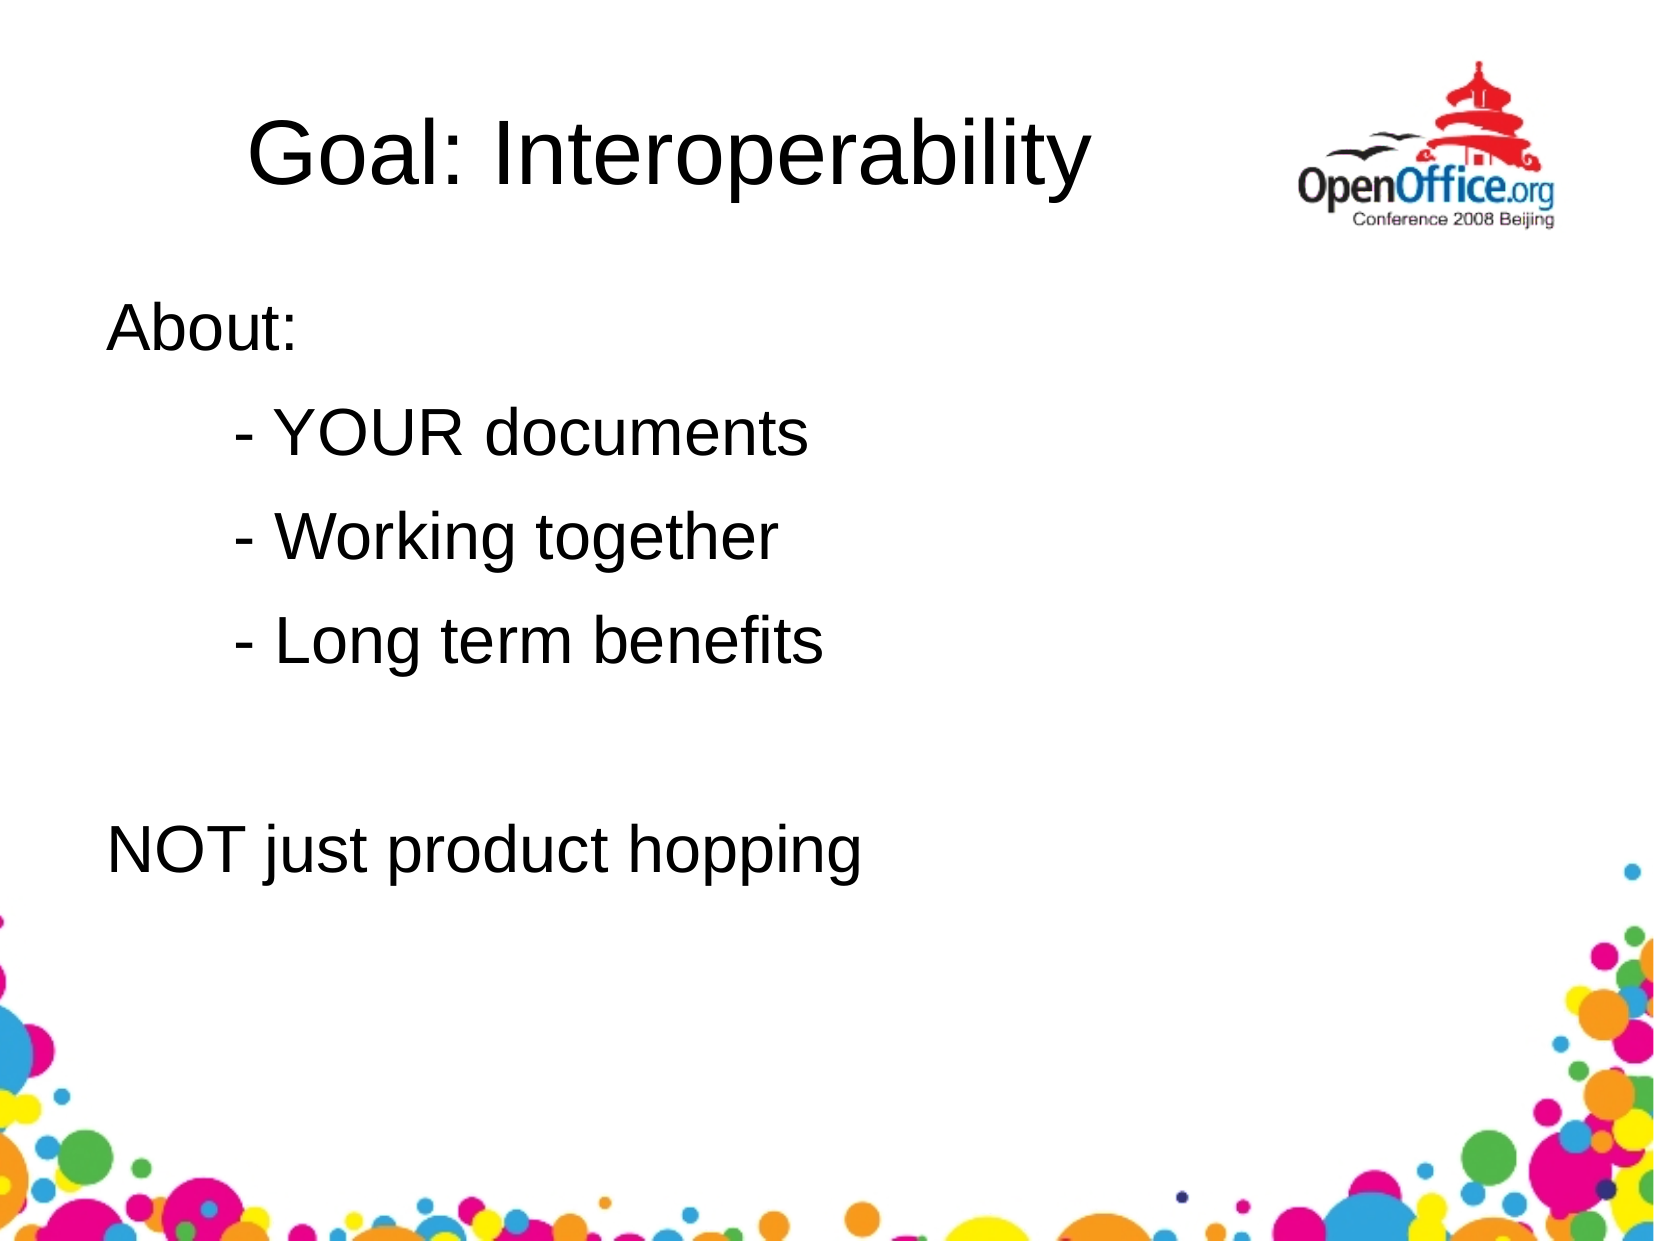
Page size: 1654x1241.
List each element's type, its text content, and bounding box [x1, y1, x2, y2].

title Goal: Interoperability [82, 49, 1258, 257]
picture [1285, 51, 1569, 250]
picture [0, 810, 1654, 1241]
list About: - YOUR documents - Working together - Long term benefits NOT just product hopping [88, 290, 1577, 1109]
